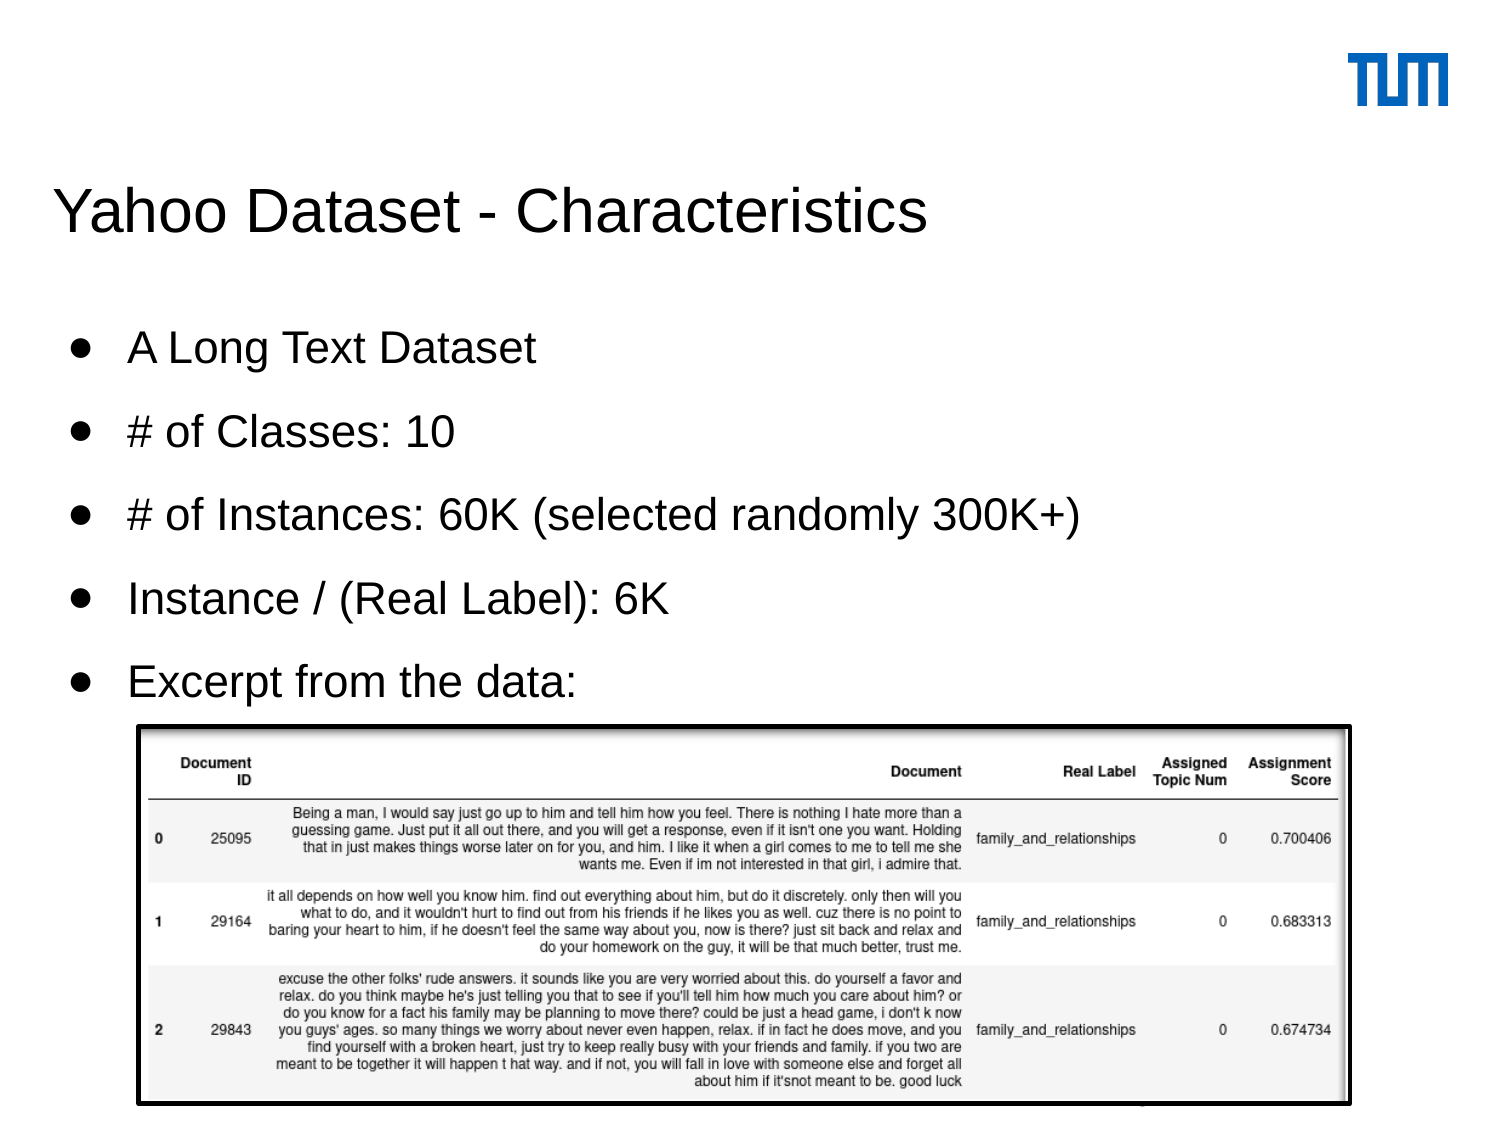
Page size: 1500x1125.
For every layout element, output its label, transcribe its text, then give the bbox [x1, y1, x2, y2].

picture [1348, 53, 1448, 106]
text_box A Long Text Dataset # of Classes: 10 # of Instances: 60K (selected randomly 300K+) Instance / (Real Label): 6K Excerpt from the data: [52, 310, 1437, 636]
text_box <number> [1111, 1061, 1448, 1122]
text_box Yahoo Dataset - Characteristics [52, 165, 1449, 233]
picture [141, 728, 1348, 1102]
